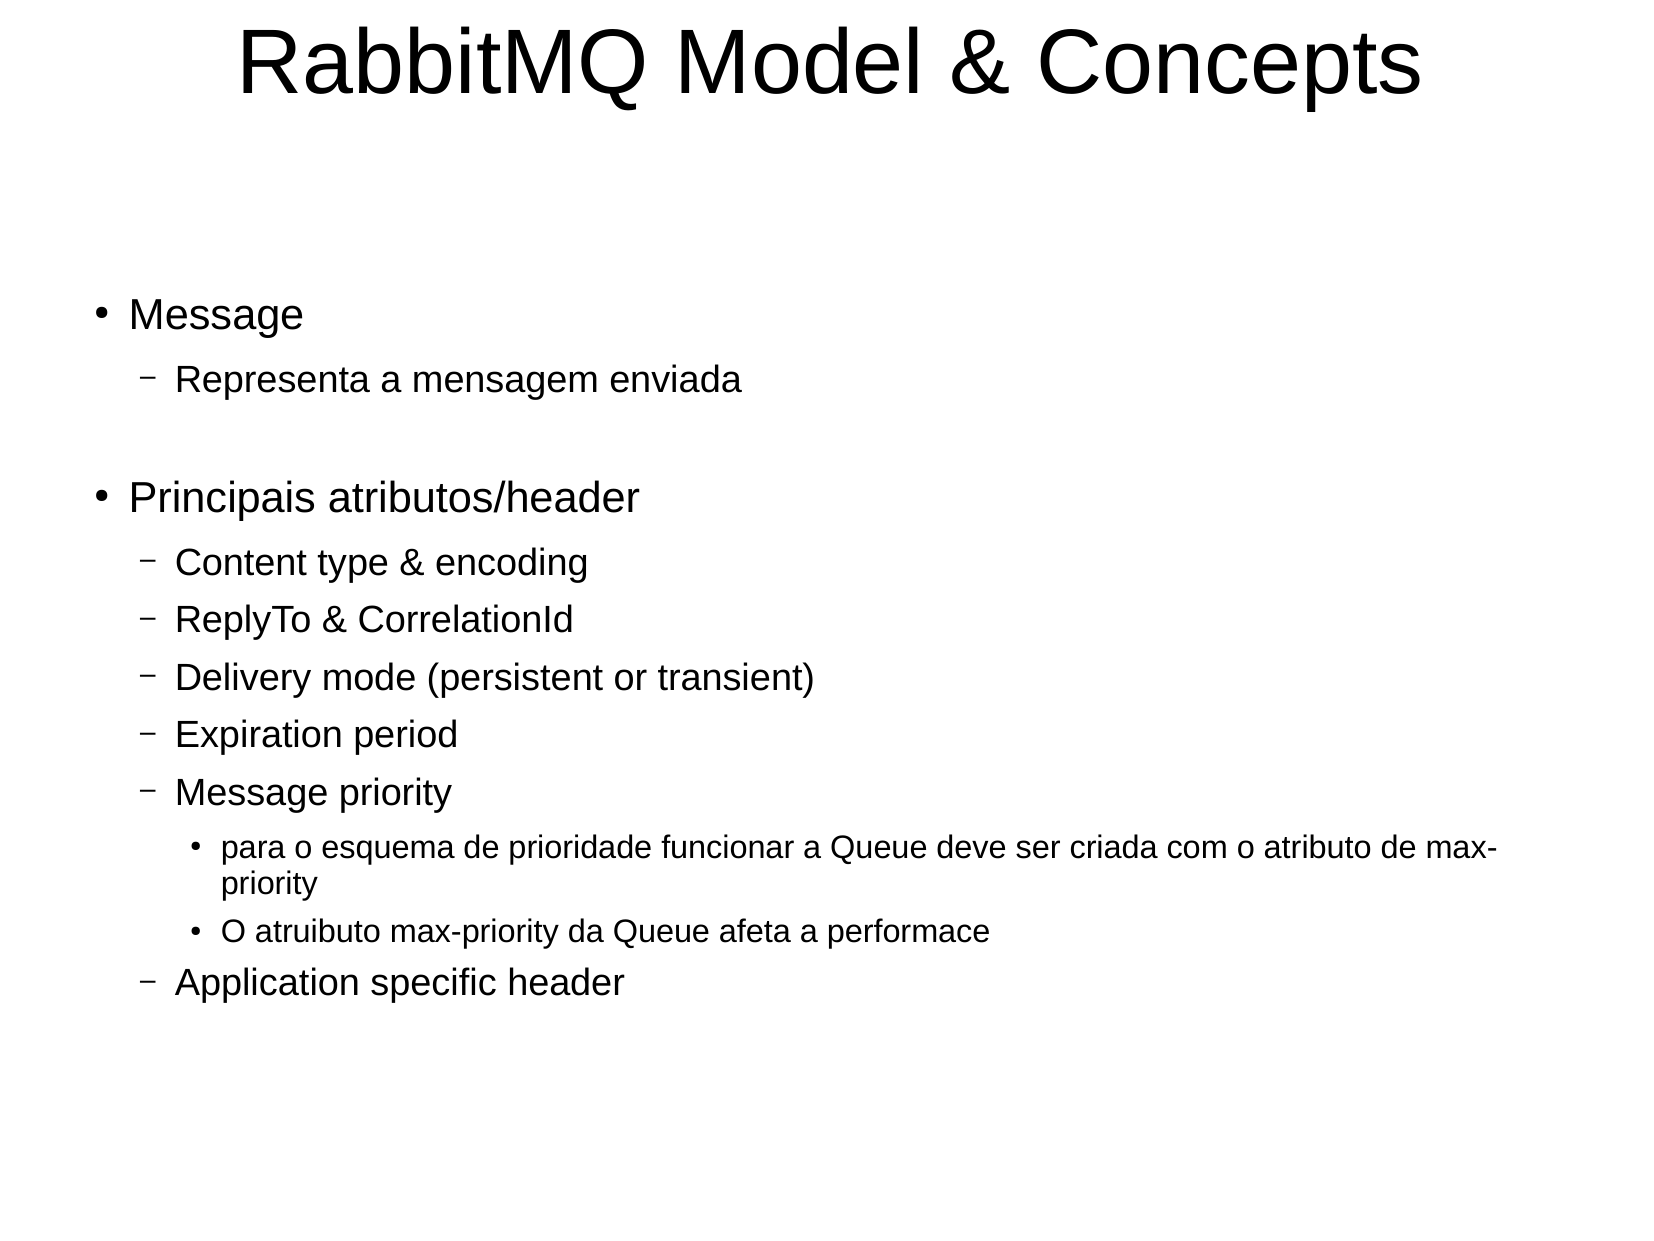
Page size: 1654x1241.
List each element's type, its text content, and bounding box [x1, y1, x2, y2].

list Message Representa a mensagem enviada Principais atributos/header Content type & encoding ReplyTo & CorrelationId Delivery mode (persistent or transient) Expiration period Message priority para o esquema de prioridade funcionar a Queue deve ser criada com o atributo de max-priority O atruibuto max-priority da Queue afeta a performace Application specific header [82, 290, 1571, 1010]
title RabbitMQ Model & Concepts [86, 0, 1576, 136]
